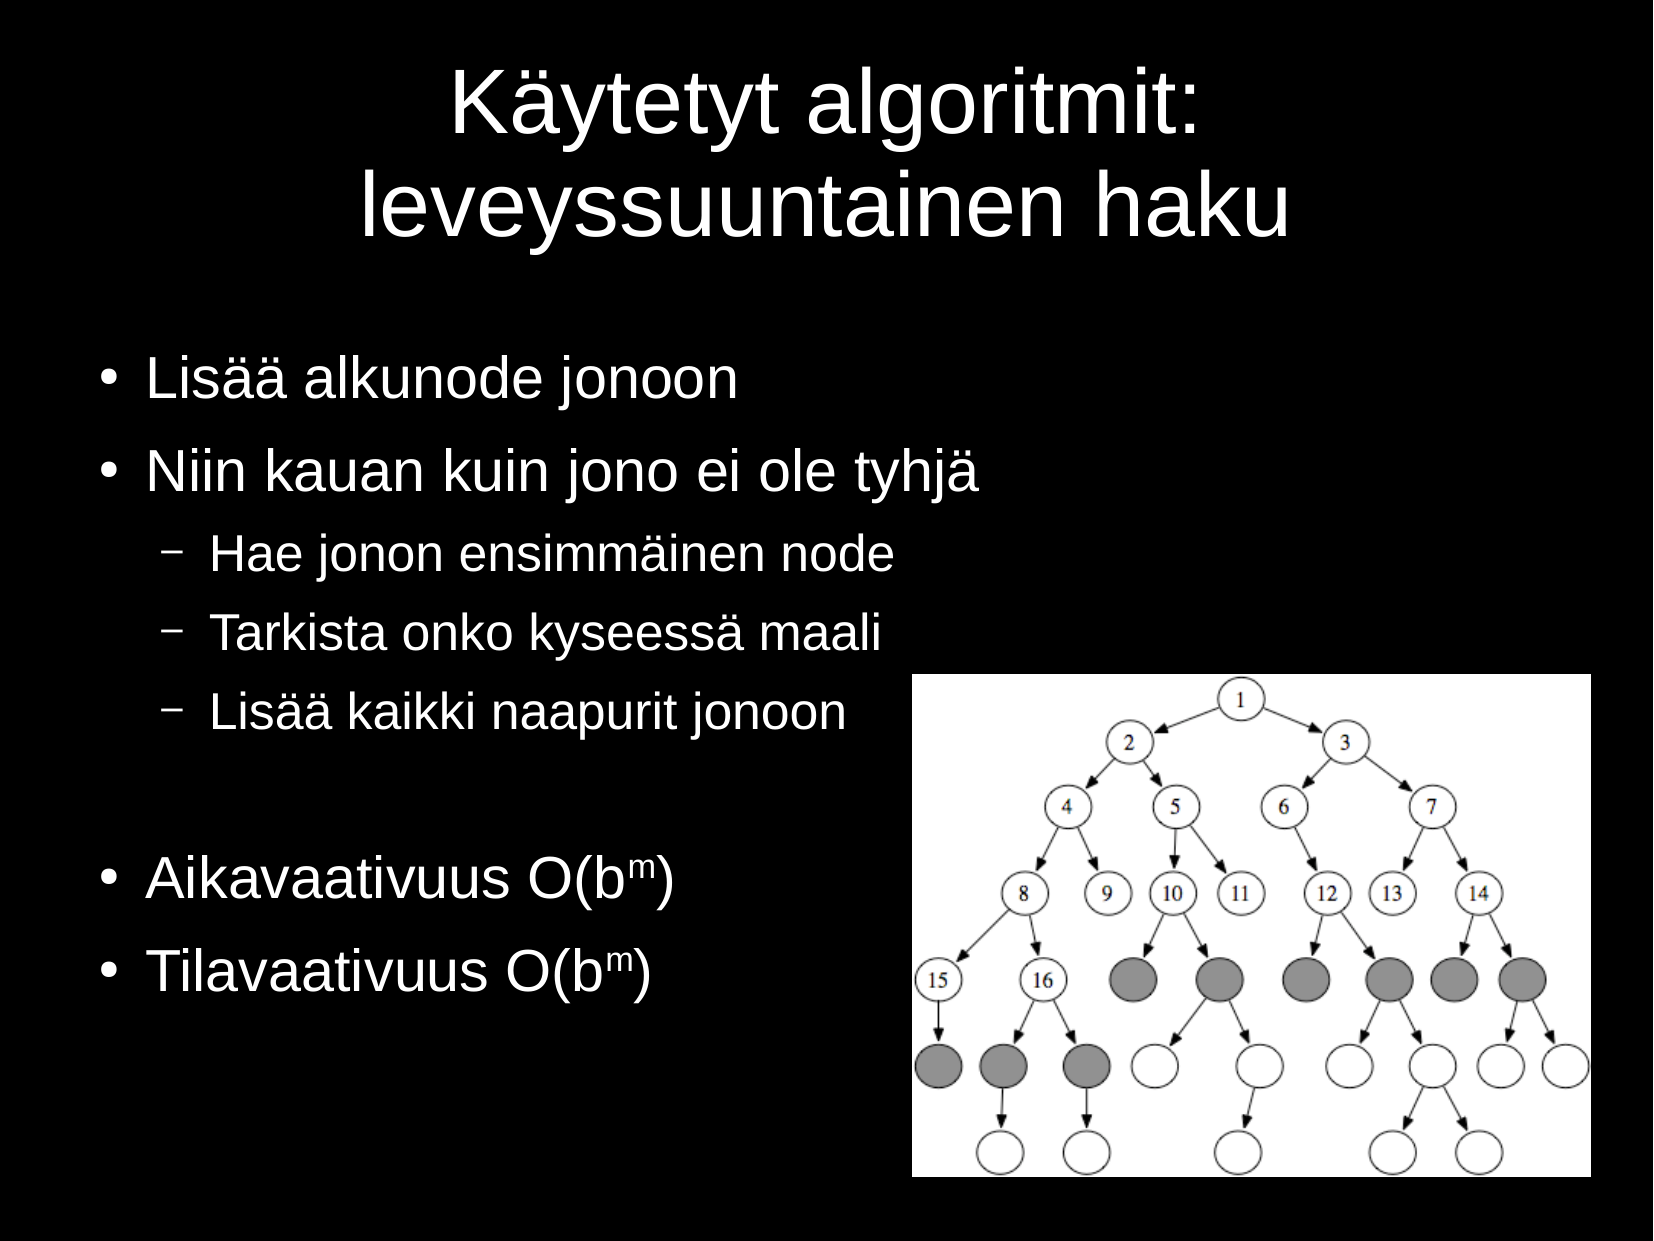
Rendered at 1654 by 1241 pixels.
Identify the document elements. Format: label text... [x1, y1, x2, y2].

title Käytetyt algoritmit: leveyssuuntainen haku [82, 49, 1571, 257]
list Lisää alkunode jonoon Niin kauan kuin jono ei ole tyhjä Hae jonon ensimmäinen node Tarkista onko kyseessä maali Lisää kaikki naapurit jonoon Aikavaativuus O(bm) Tilavaativuus O(bm) [82, 345, 1571, 1010]
picture [912, 674, 1591, 1178]
